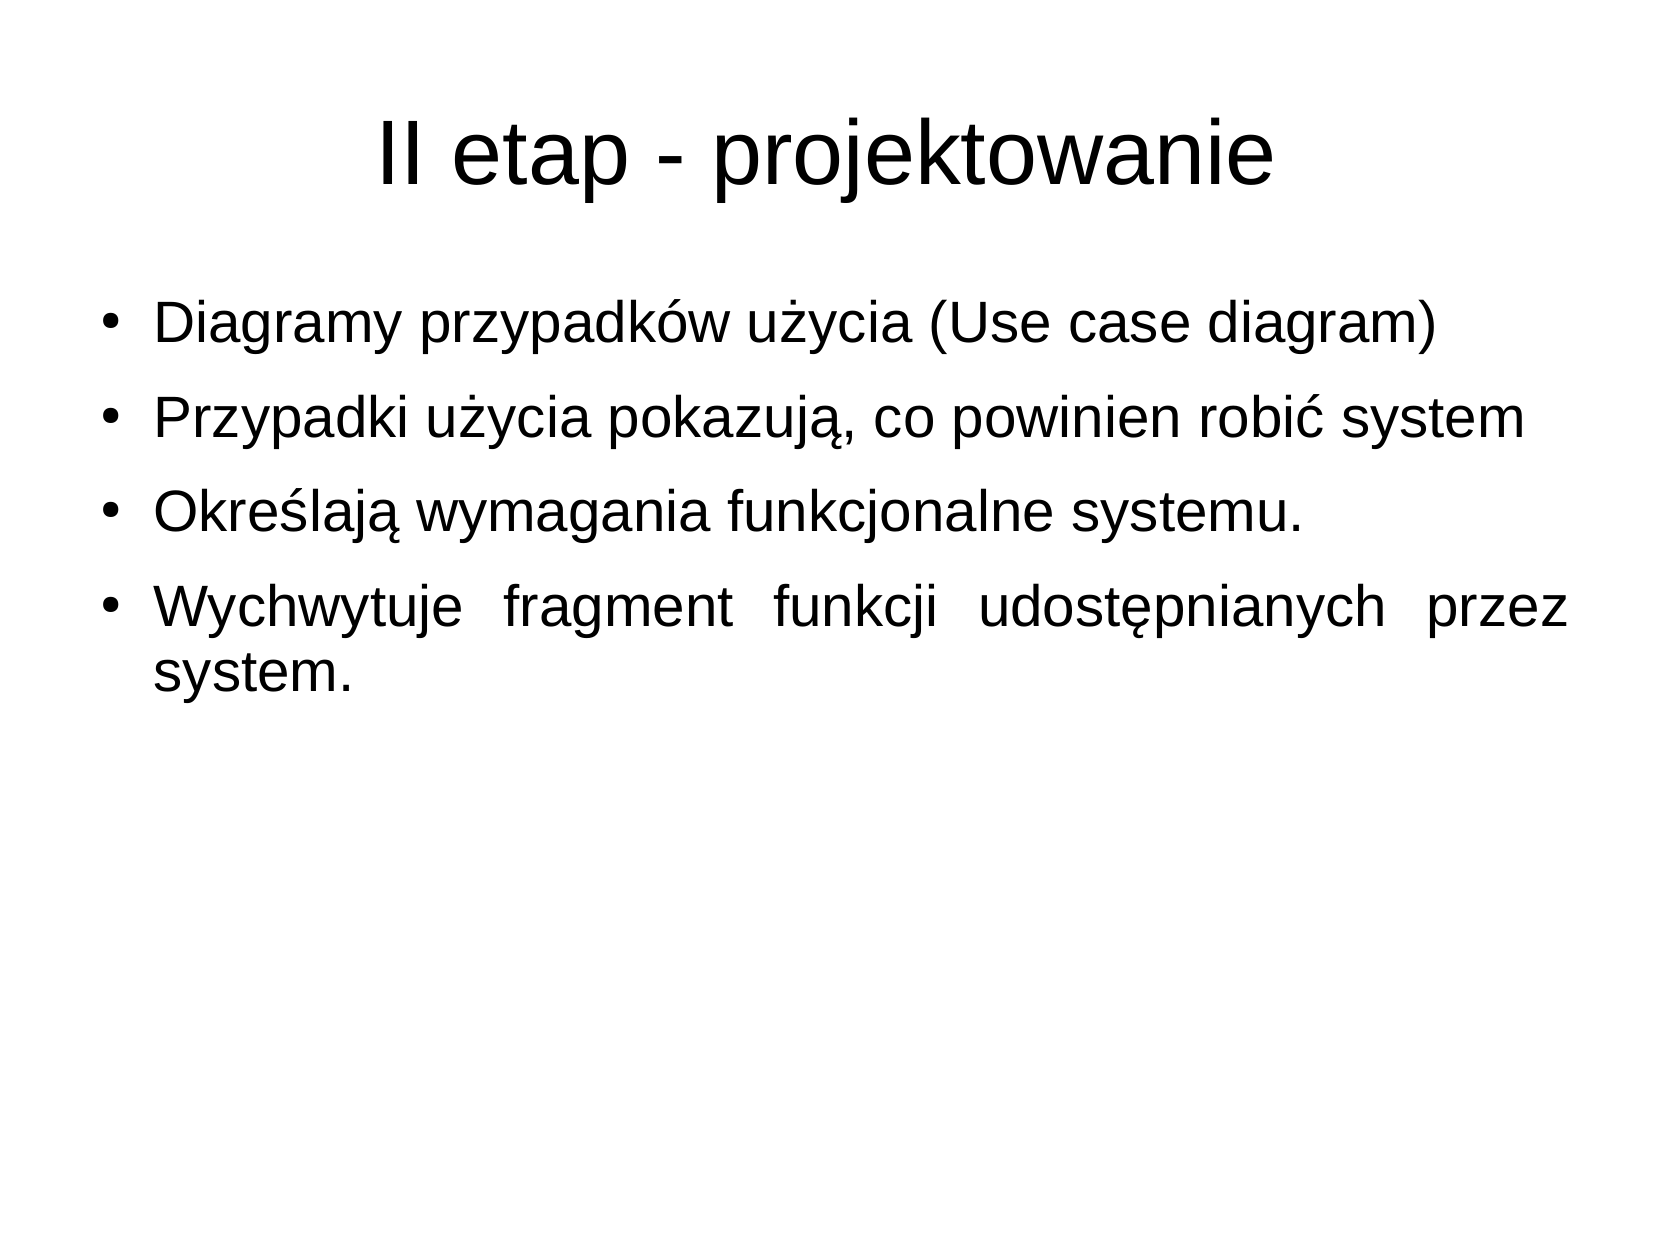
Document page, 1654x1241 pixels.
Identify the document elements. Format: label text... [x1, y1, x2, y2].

list Diagramy przypadków użycia (Use case diagram) Przypadki użycia pokazują, co powinien robić system Określają wymagania funkcjonalne systemu. Wychwytuje fragment funkcji udostępnianych przez system. [82, 290, 1571, 1109]
title II etap - projektowanie [82, 49, 1571, 257]
